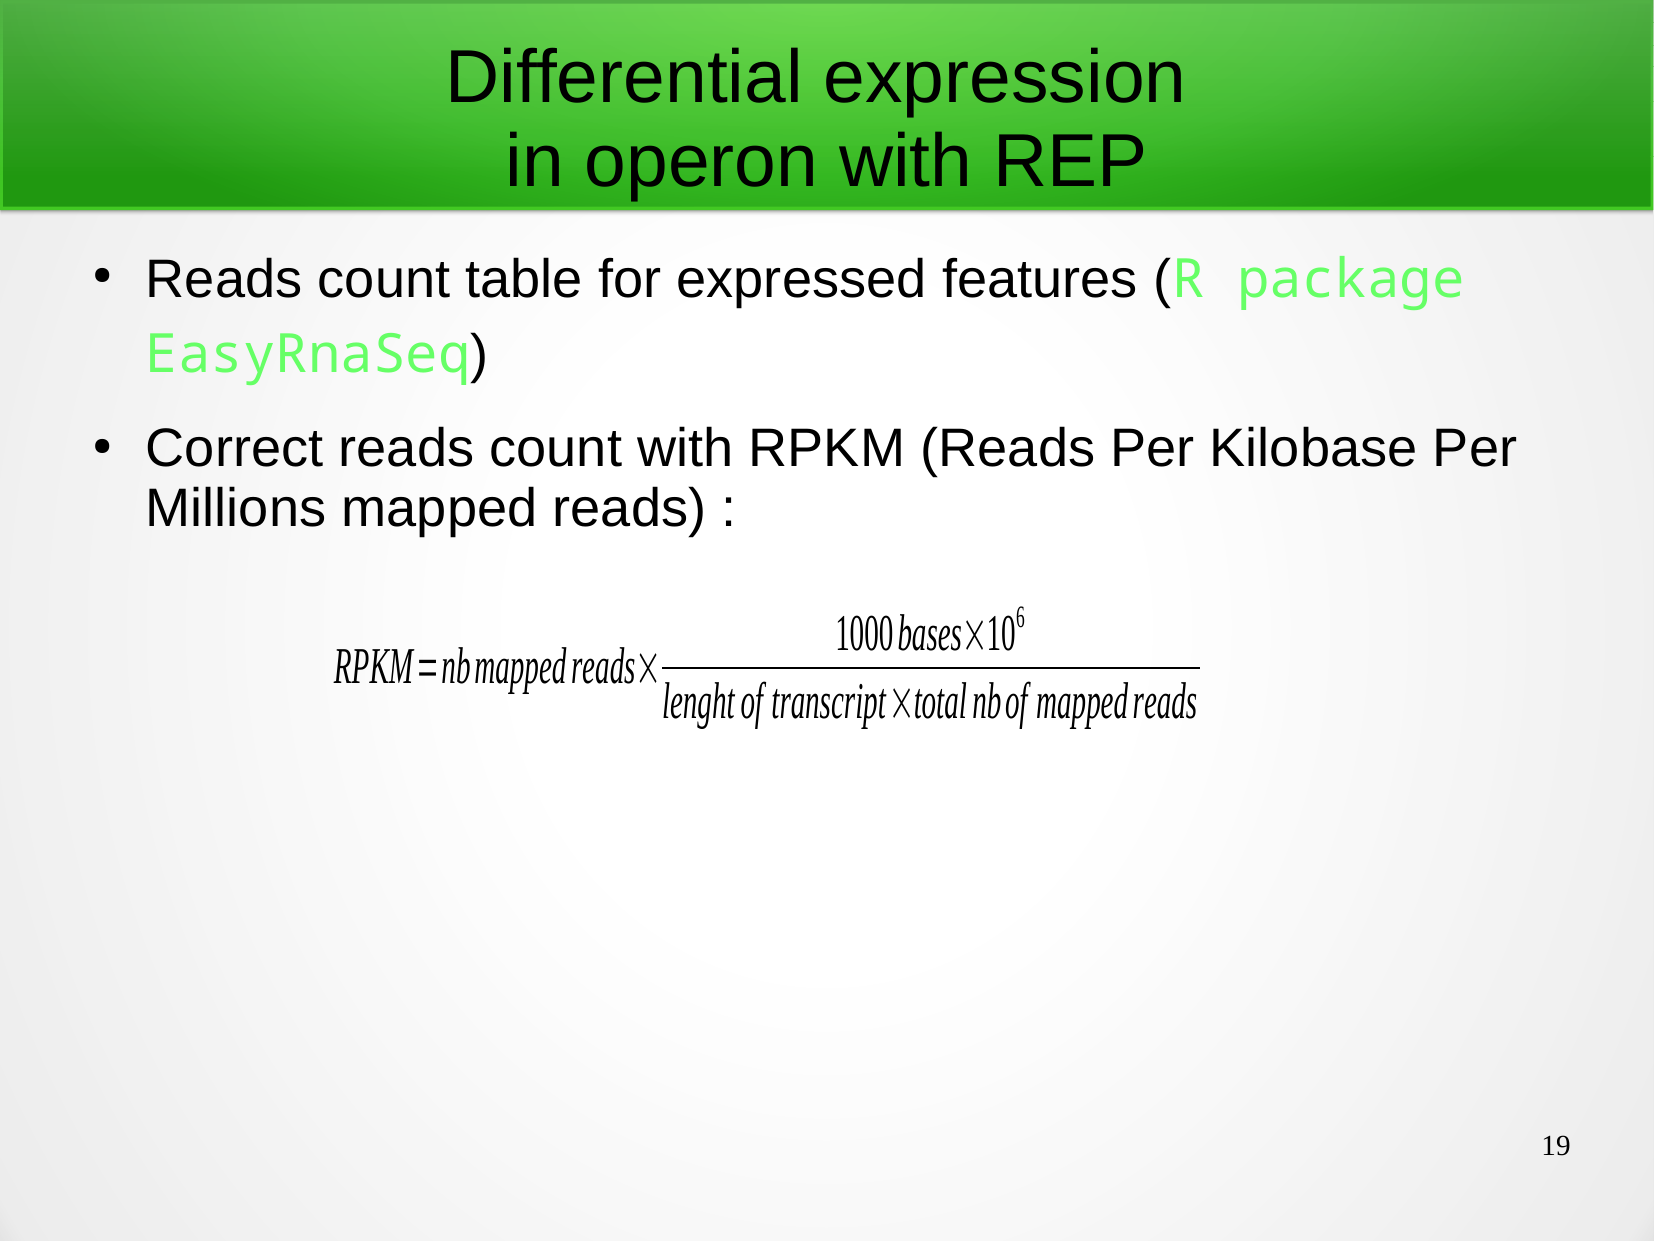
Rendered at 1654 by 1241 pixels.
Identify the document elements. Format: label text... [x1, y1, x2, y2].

list Reads count table for expressed features (R package EasyRnaSeq) Correct reads count with RPKM (Reads Per Kilobase Per Millions mapped reads) : [75, 240, 1564, 1201]
chart [324, 598, 1208, 729]
title Differential expression in operon with REP [82, 34, 1571, 203]
